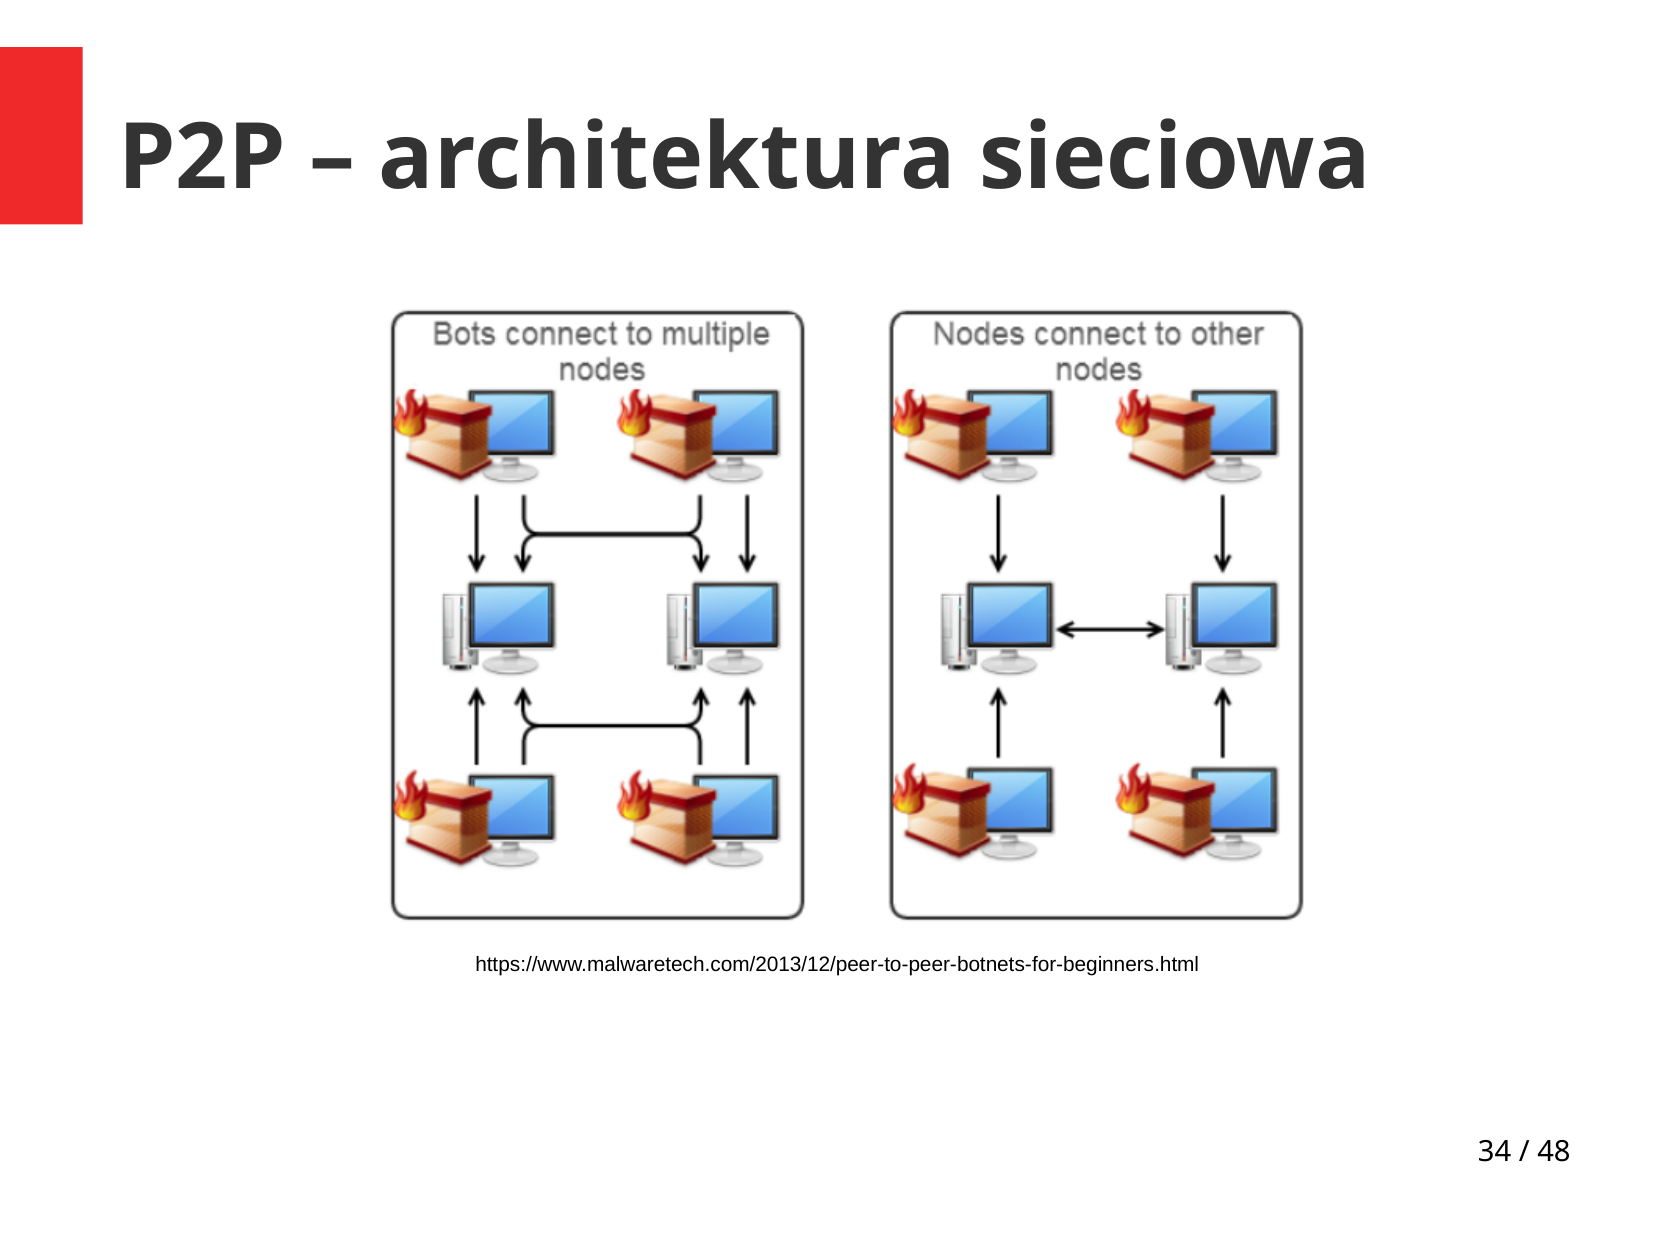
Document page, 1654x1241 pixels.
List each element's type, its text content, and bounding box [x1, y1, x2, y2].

text_box https://www.malwaretech.com/2013/12/peer-to-peer-botnets-for-beginners.html [460, 944, 1418, 979]
title P2P – architektura sieciowa [118, 49, 1571, 257]
picture [376, 302, 1305, 934]
